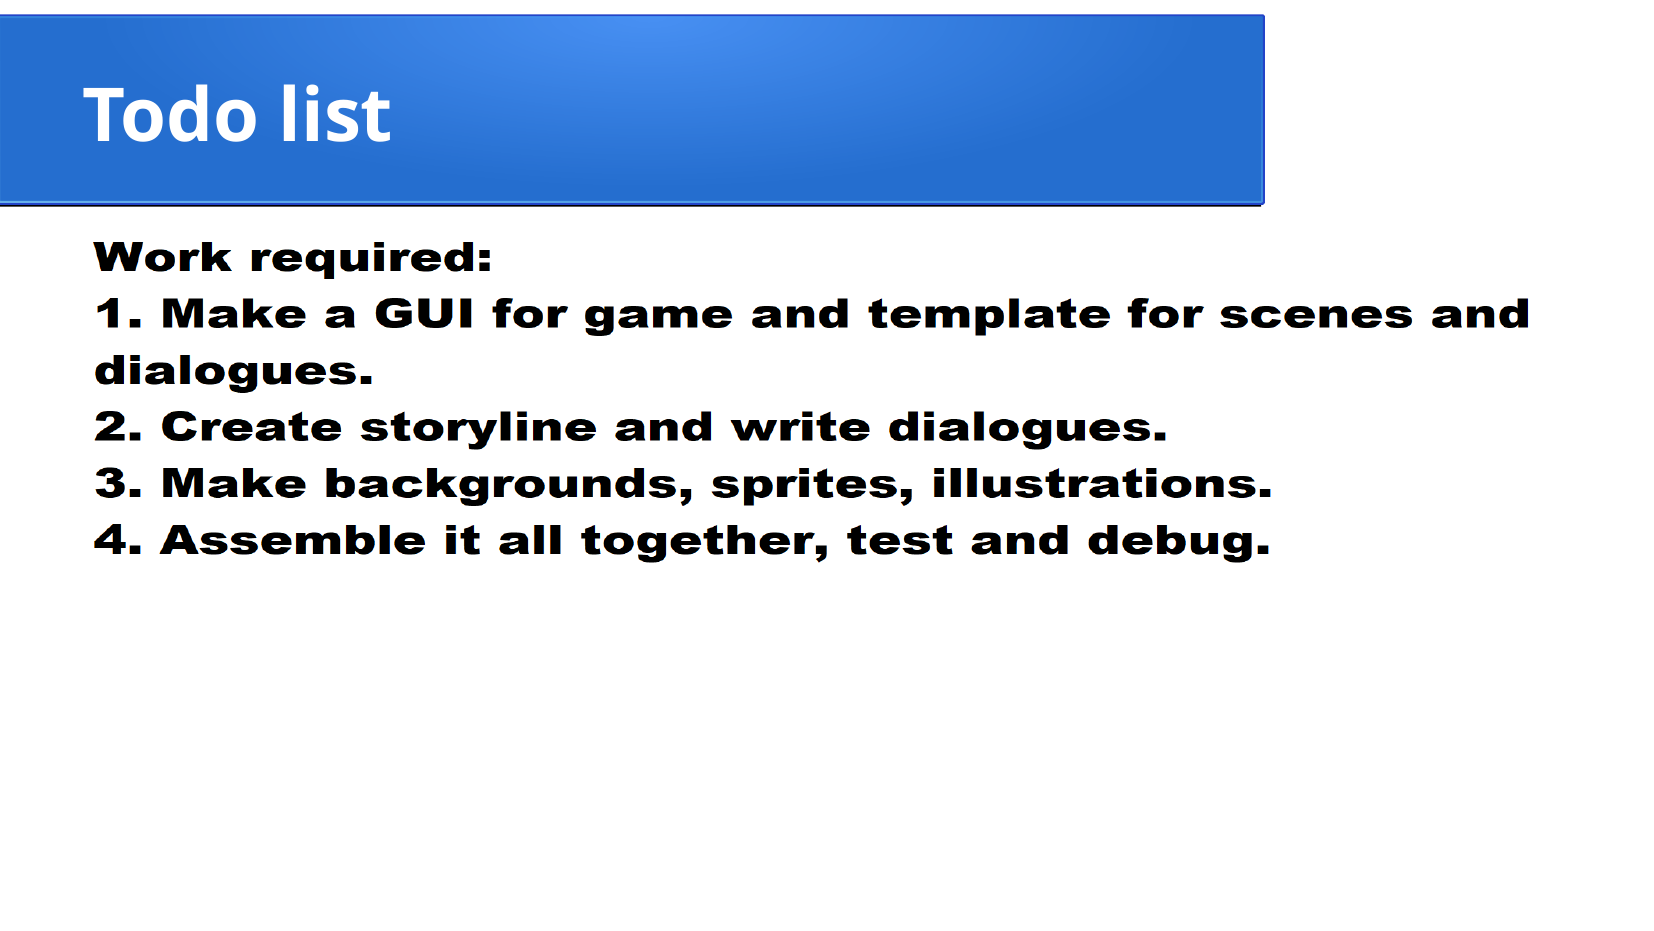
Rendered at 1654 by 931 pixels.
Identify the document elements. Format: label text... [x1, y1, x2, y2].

picture [82, 224, 1571, 764]
title Todo list [82, 35, 1235, 189]
